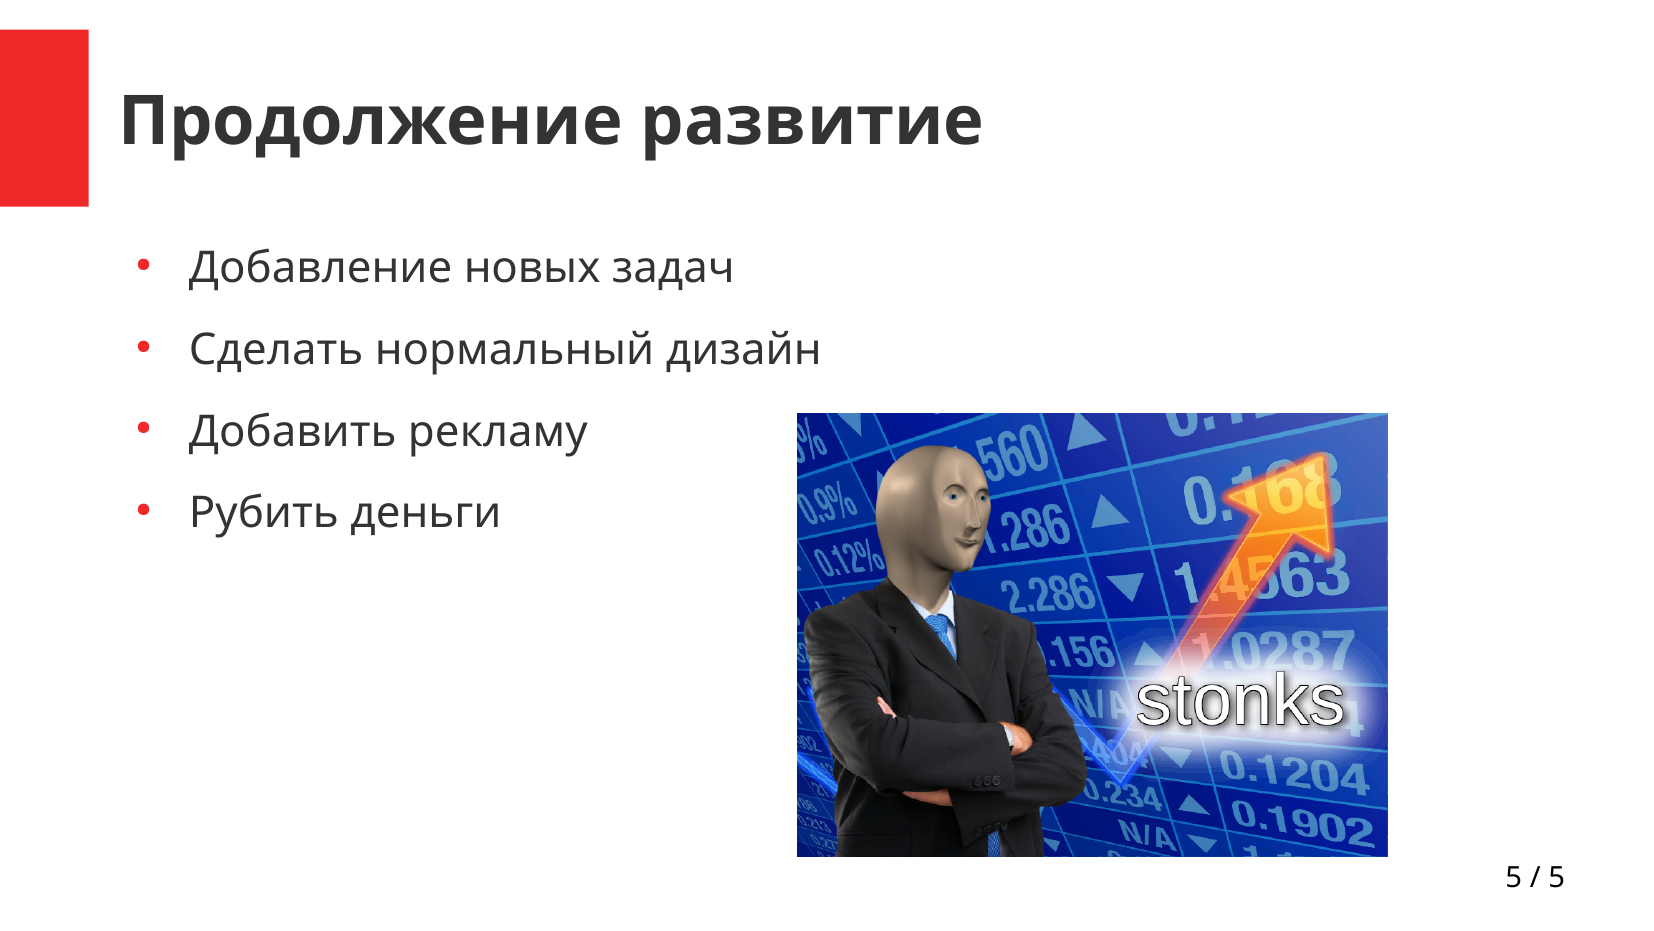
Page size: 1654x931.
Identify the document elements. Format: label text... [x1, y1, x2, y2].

title Продолжение развитие [118, 29, 1595, 207]
picture [797, 413, 1388, 857]
list Добавление новых задач Сделать нормальный дизайн Добавить рекламу Рубить деньги [118, 236, 1595, 798]
